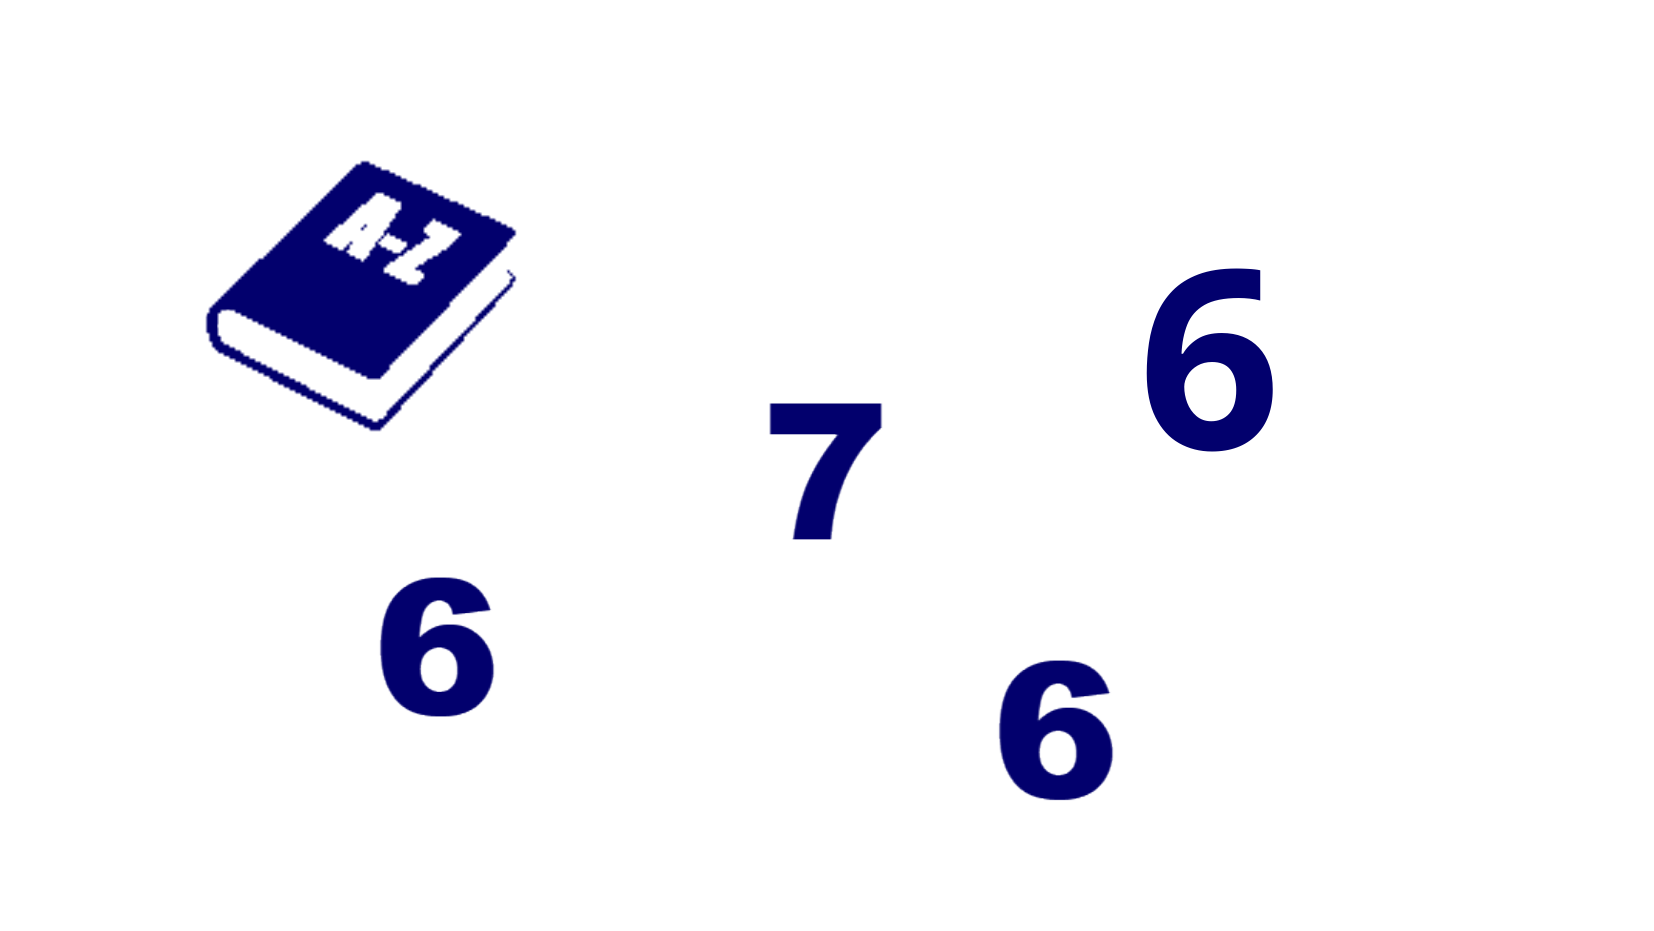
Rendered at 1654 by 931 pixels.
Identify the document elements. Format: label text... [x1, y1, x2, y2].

picture [937, 604, 1180, 846]
text_box 6 [1036, 178, 1384, 527]
picture [176, 111, 545, 480]
picture [315, 518, 561, 765]
picture [710, 347, 947, 587]
